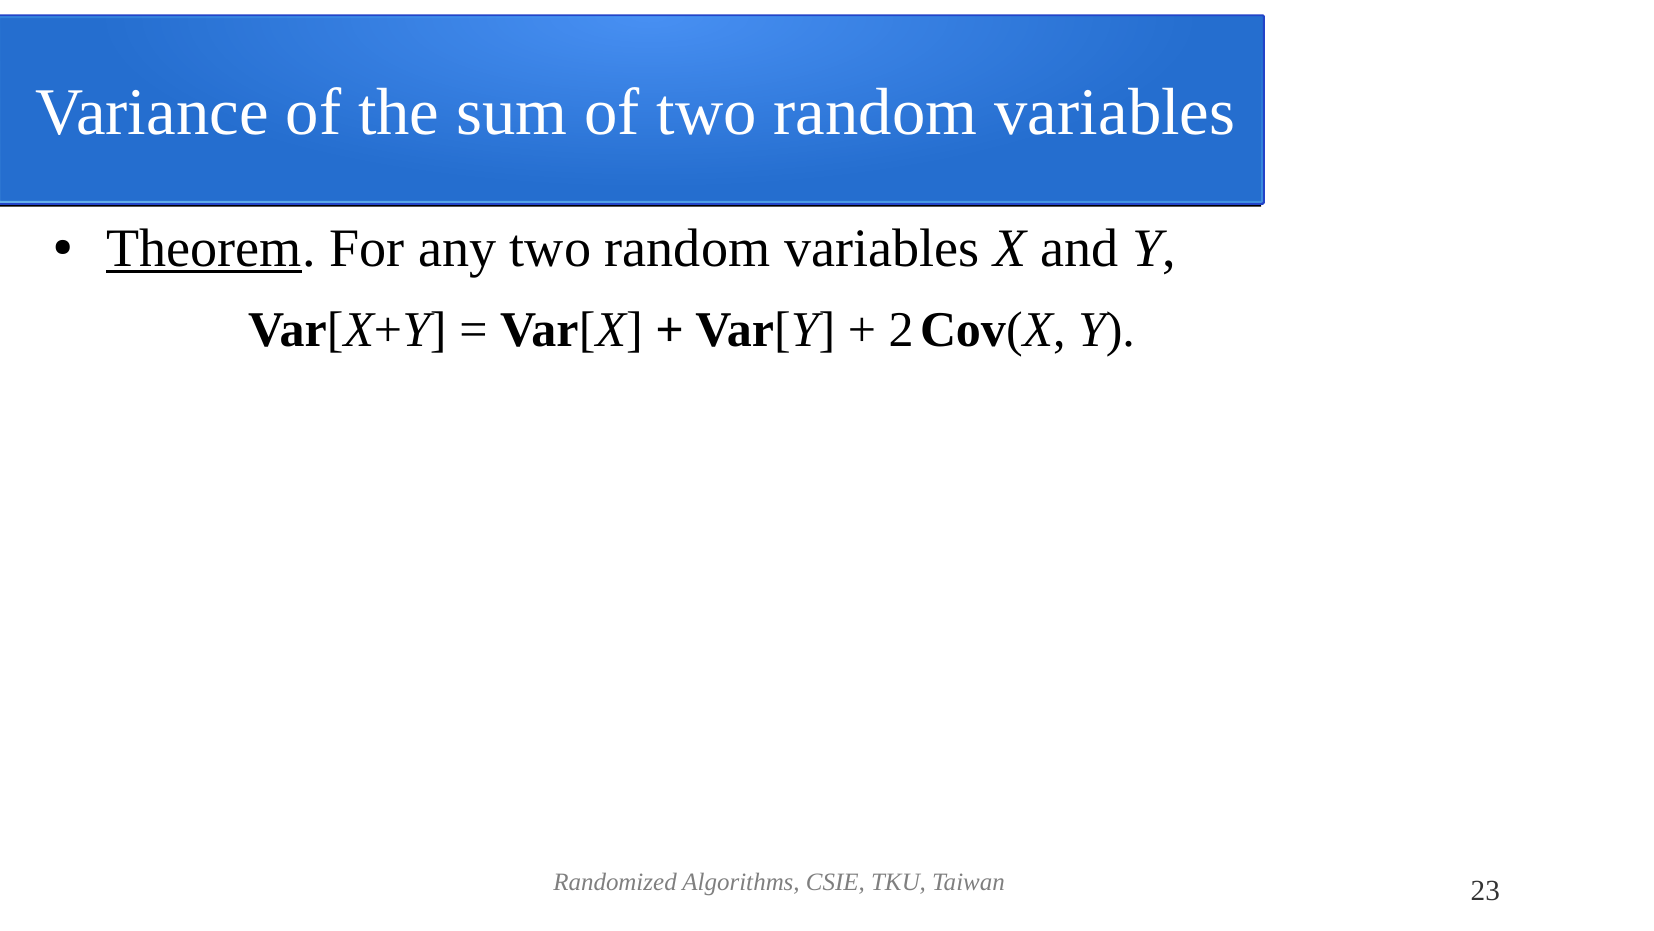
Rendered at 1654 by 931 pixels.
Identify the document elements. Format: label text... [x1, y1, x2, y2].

list Theorem. For any two random variables X and Y, Var[X+Y] = Var[X] + Var[Y] + 2 Cov(X, Y). [35, 218, 1524, 758]
title Variance of the sum of two random variables [35, 35, 1264, 189]
